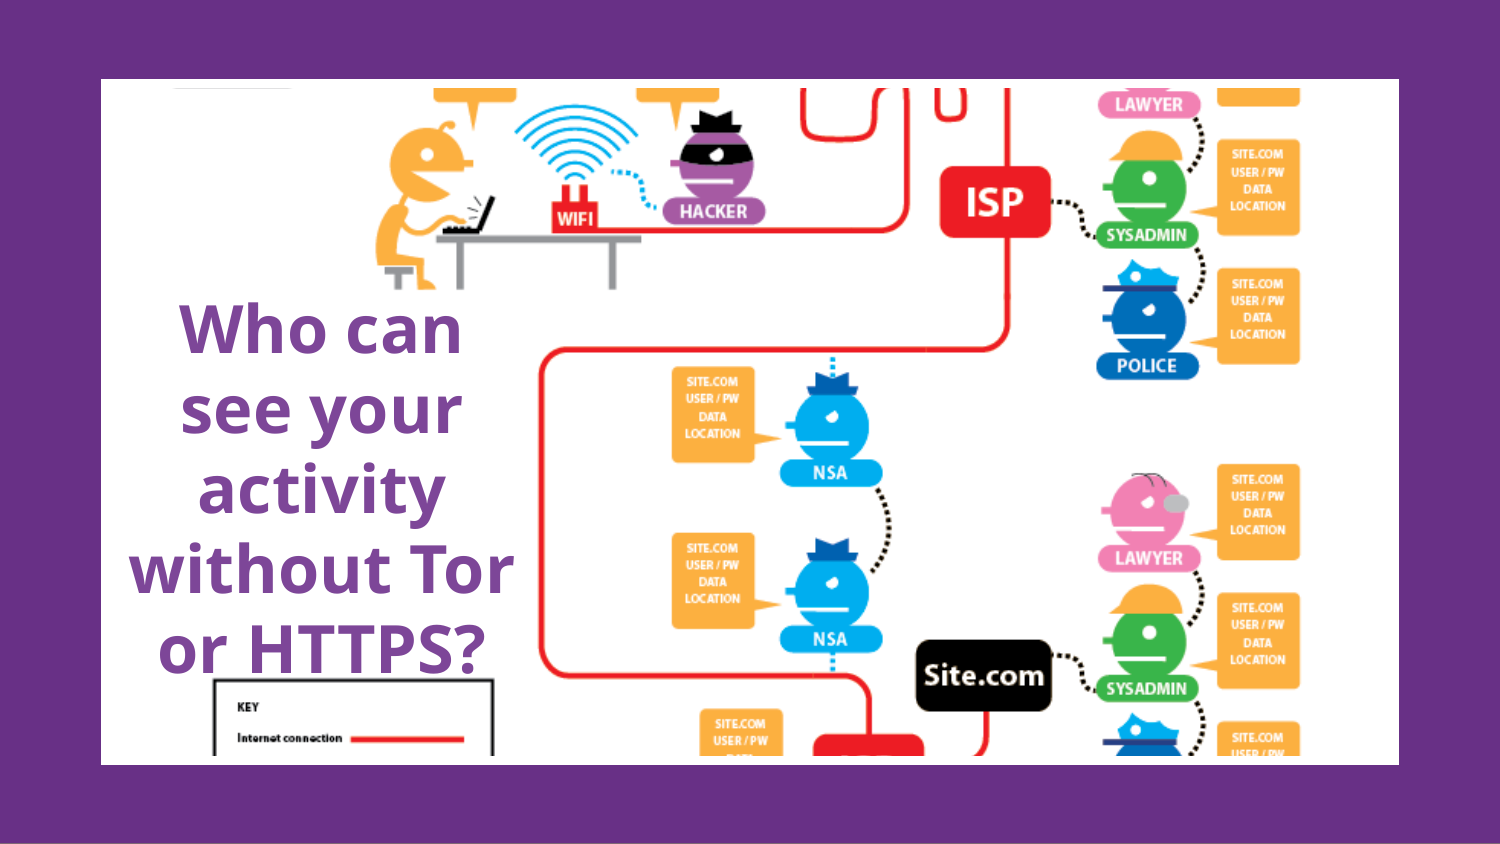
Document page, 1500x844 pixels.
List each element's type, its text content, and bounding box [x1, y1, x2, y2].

text_box Who can see your activity without Tor or HTTPS? [110, 308, 534, 665]
picture [110, 88, 1390, 756]
